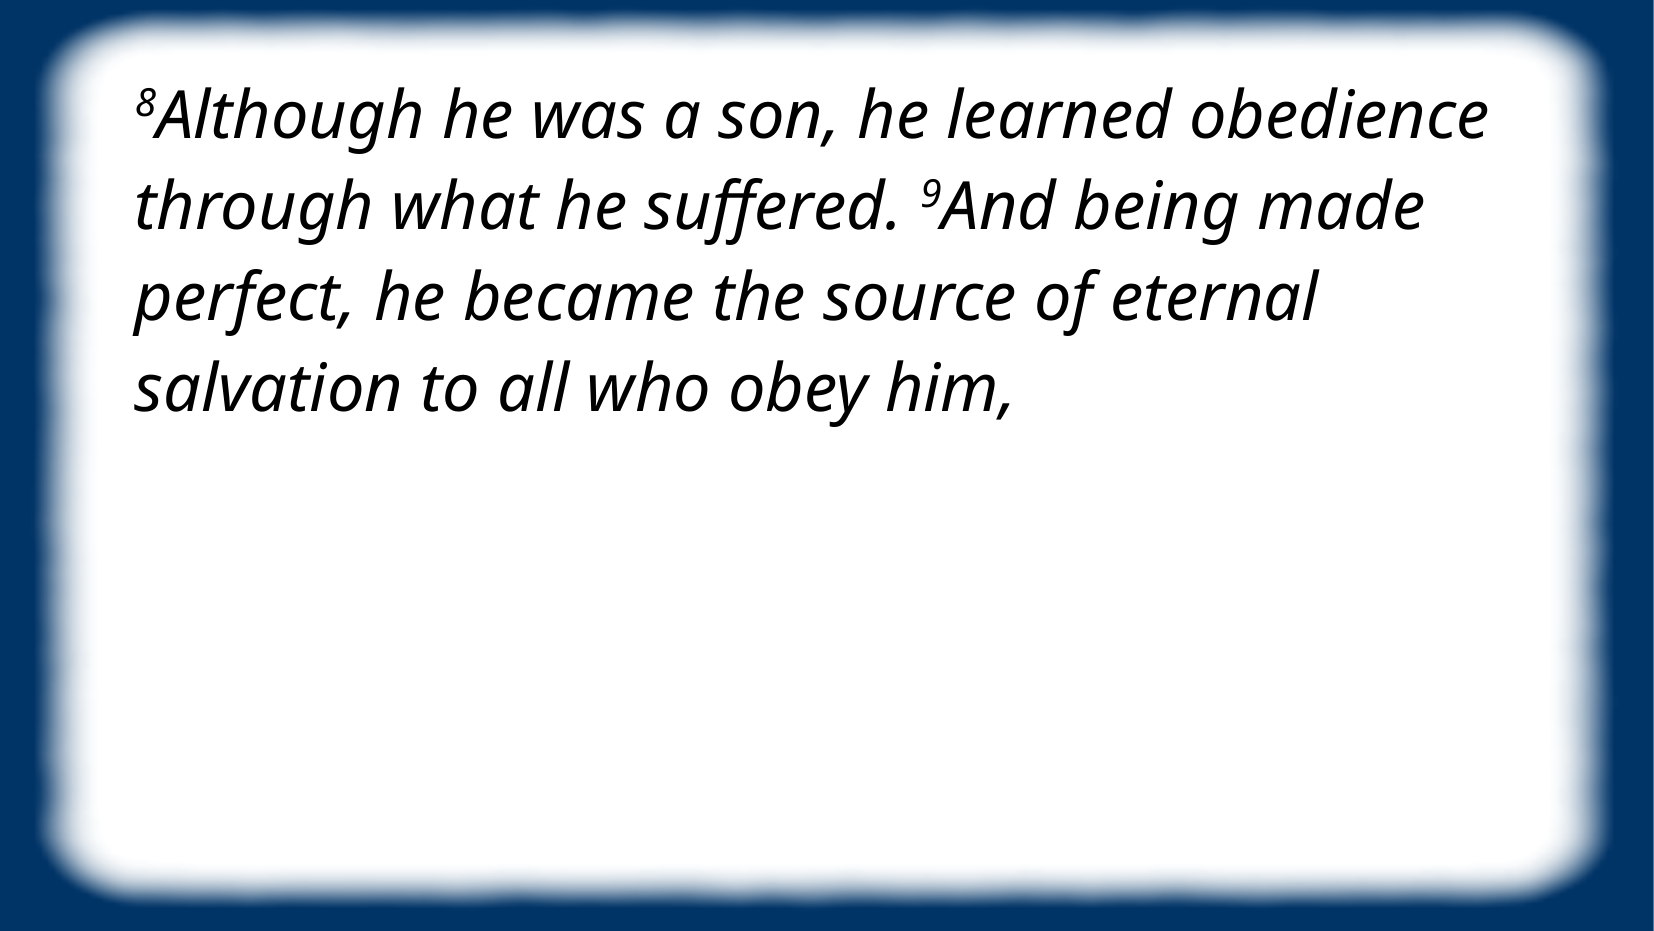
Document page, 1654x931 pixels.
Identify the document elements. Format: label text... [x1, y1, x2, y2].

text_box 8Although he was a son, he learned obedience through what he suffered. 9And being made perfect, he became the source of eternal salvation to all who obey him, [120, 60, 1531, 451]
picture [0, 0, 1654, 931]
